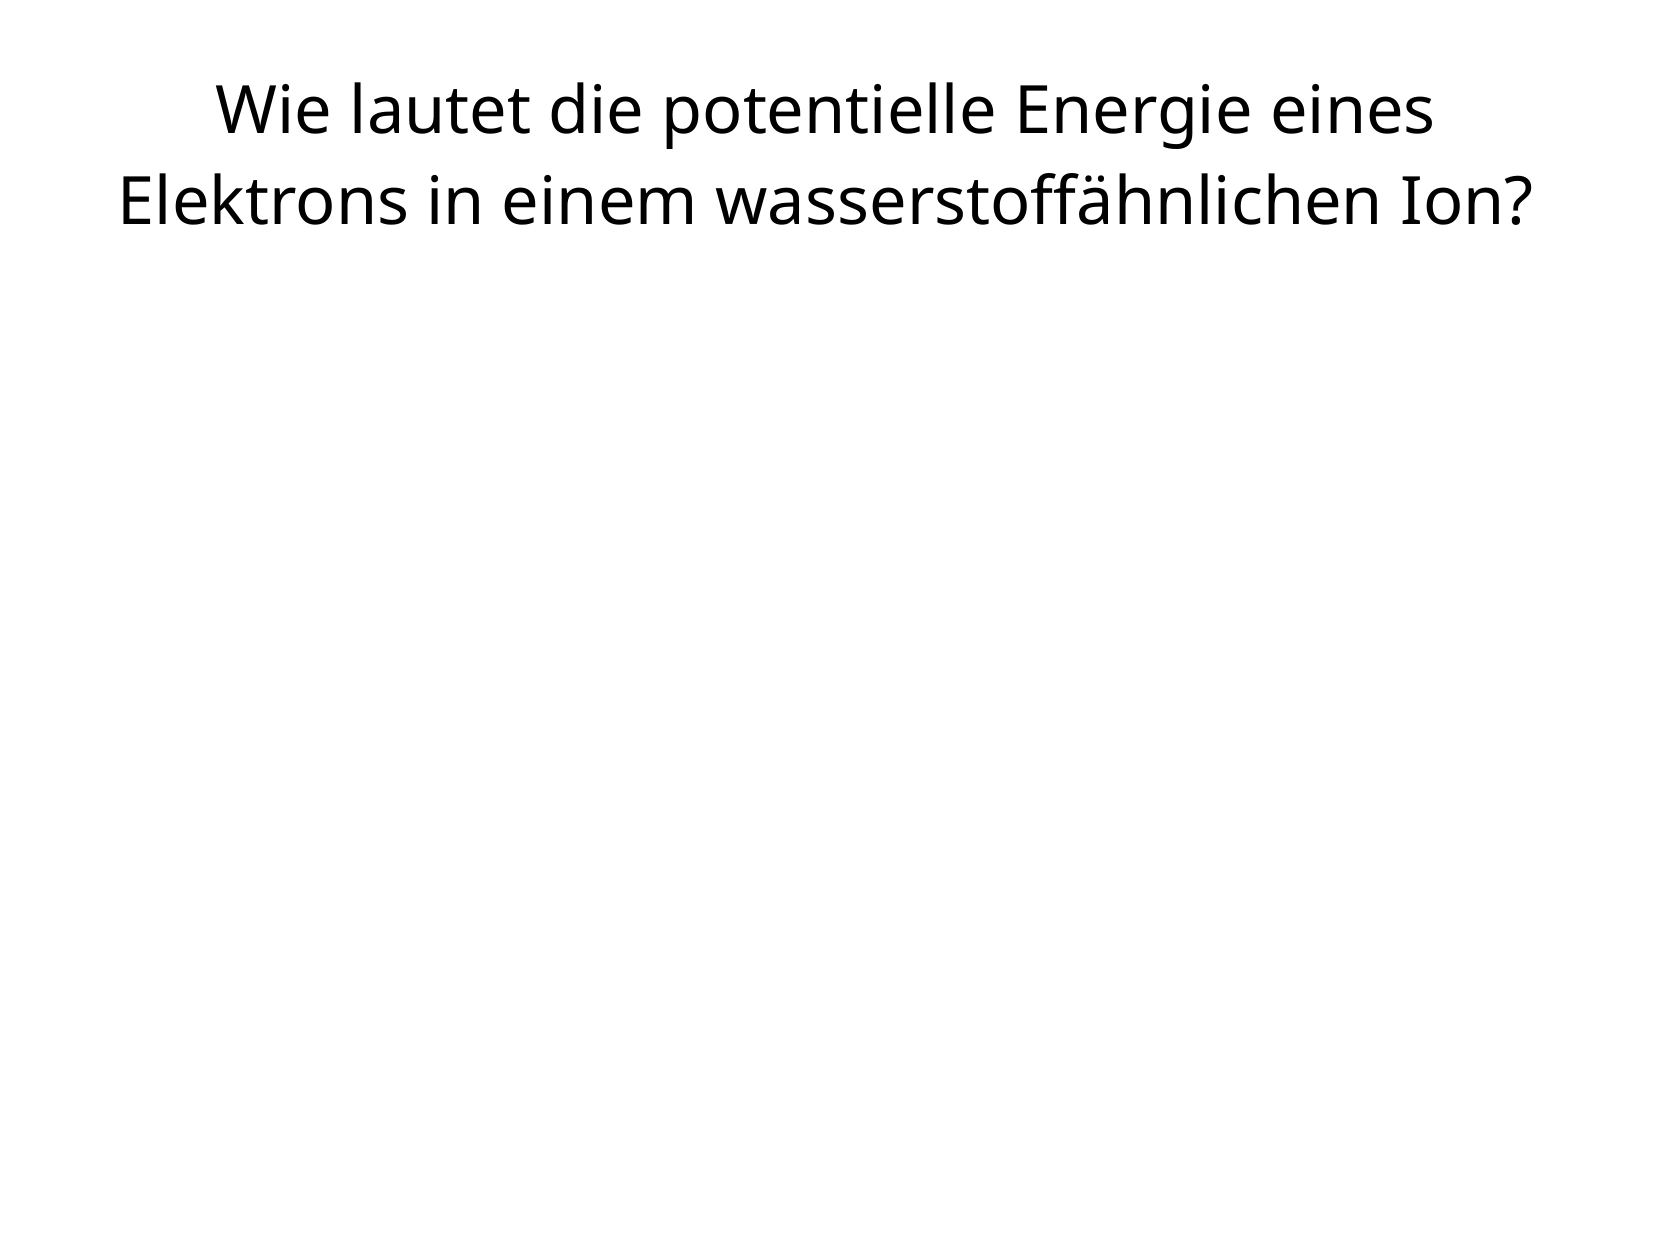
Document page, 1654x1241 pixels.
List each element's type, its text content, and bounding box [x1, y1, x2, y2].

title Wie lautet die potentielle Energie eines Elektrons in einem wasserstoffähnlichen Ion? [82, 49, 1571, 257]
